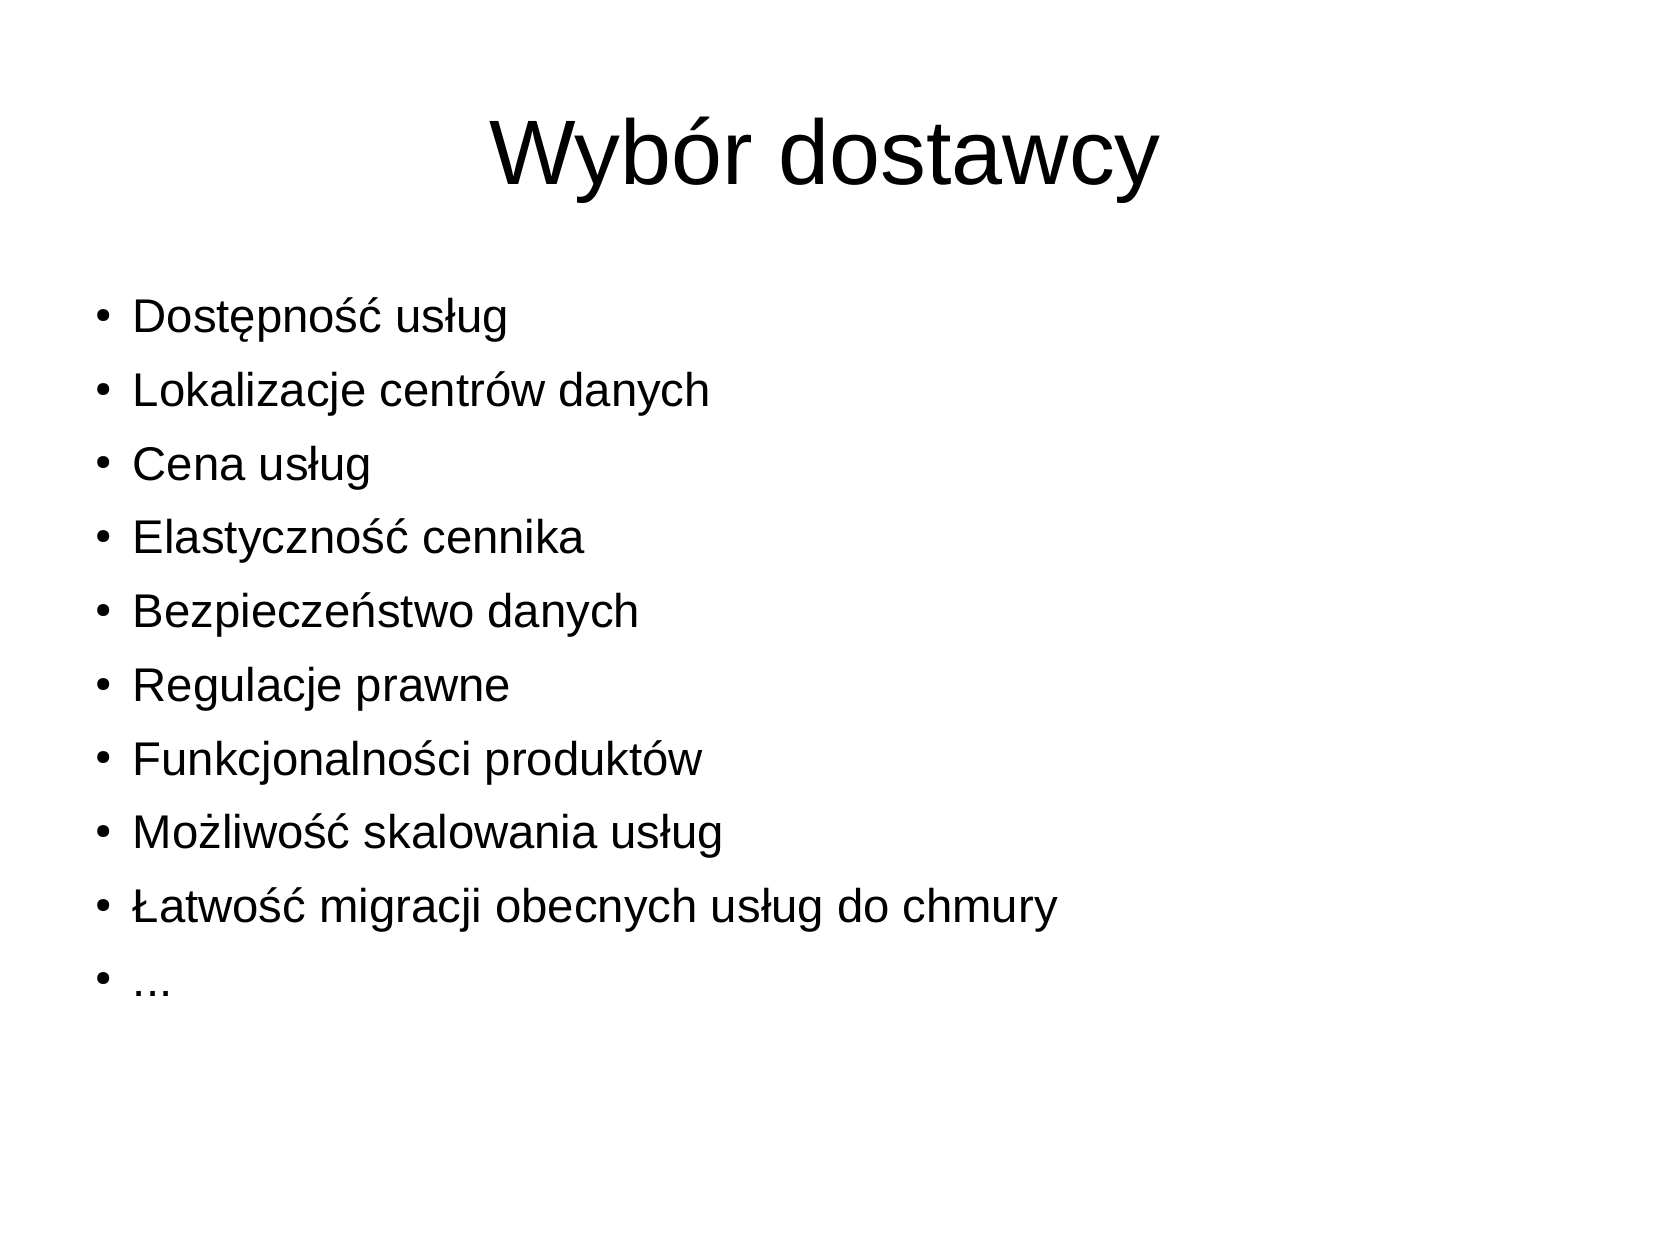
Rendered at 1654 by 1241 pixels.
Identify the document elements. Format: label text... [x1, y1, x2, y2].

title Wybór dostawcy [82, 49, 1571, 257]
list Dostępność usług Lokalizacje centrów danych Cena usług Elastyczność cennika Bezpieczeństwo danych Regulacje prawne Funkcjonalności produktów Możliwość skalowania usług Łatwość migracji obecnych usług do chmury ... [82, 290, 1571, 1010]
